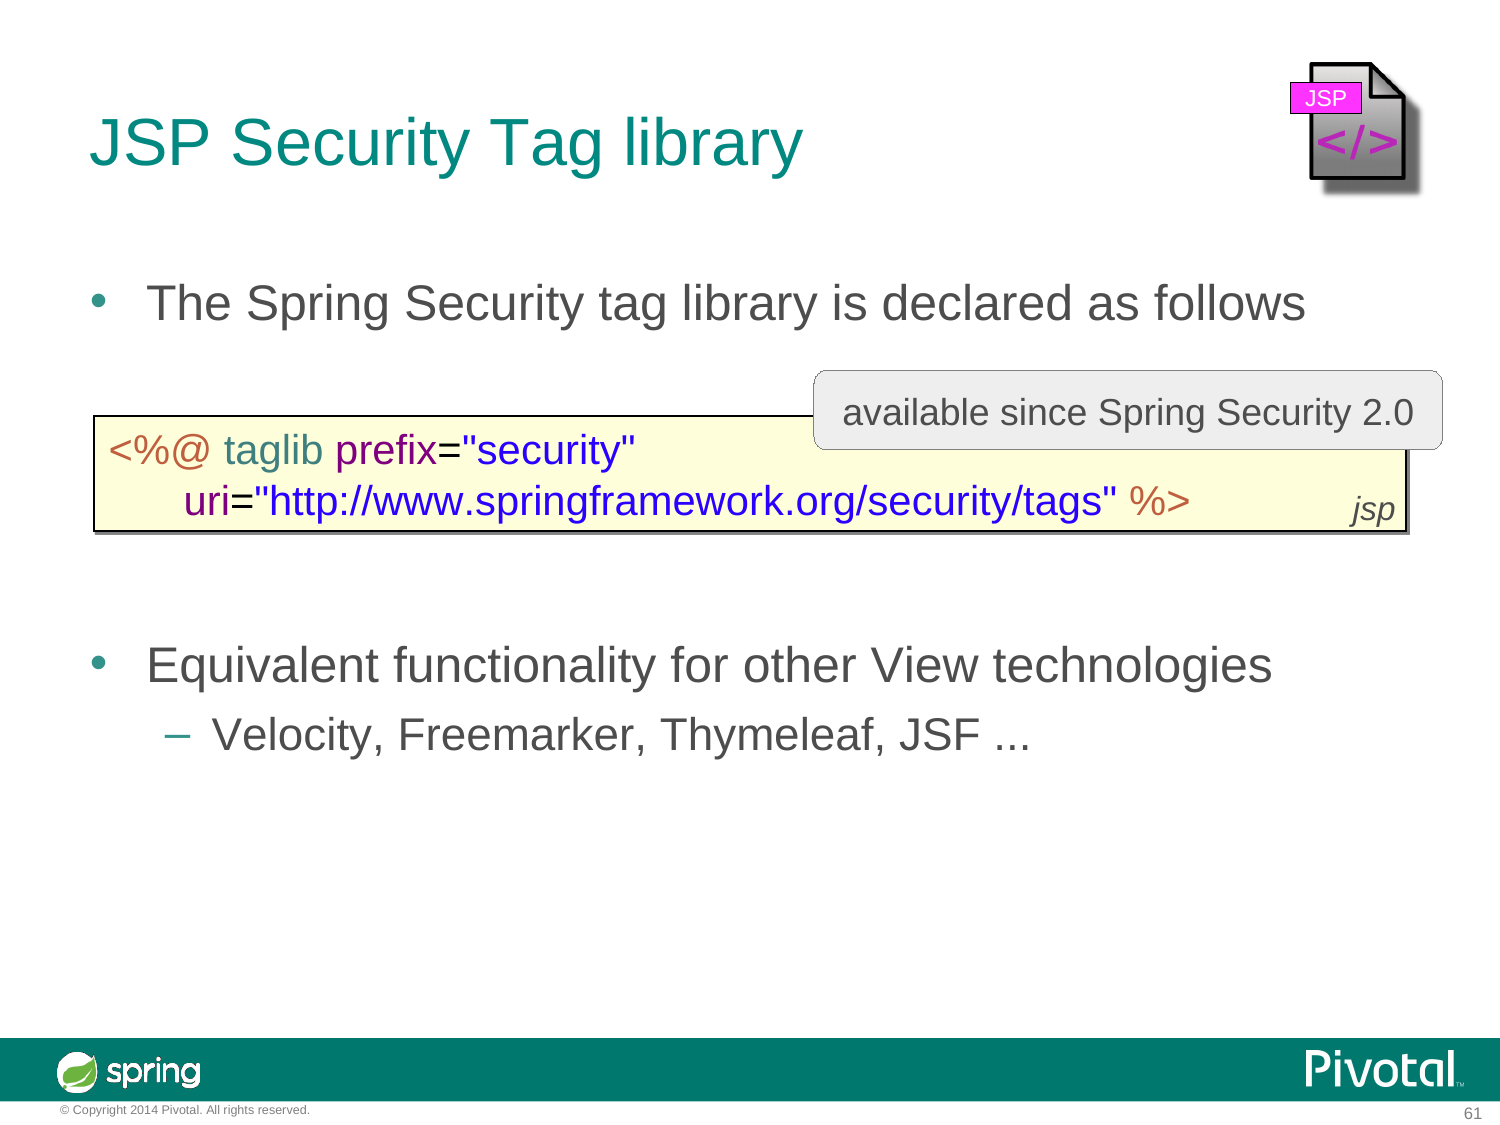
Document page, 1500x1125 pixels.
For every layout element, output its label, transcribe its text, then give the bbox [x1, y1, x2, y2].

text_box JSP [1290, 82, 1362, 114]
text_box available since Spring Security 2.0 [813, 370, 1443, 450]
title JSP Security Tag library [75, 45, 1426, 233]
text_box <%@ taglib prefix="security" uri="http://www.springframework.org/security/tags" %> [93, 415, 1407, 532]
list The Spring Security tag library is declared as follows Equivalent functionality for other View technologies Velocity, Freemarker, Thymeleaf, JSF ... [75, 262, 1426, 1005]
text_box jsp [1338, 479, 1433, 540]
picture [1290, 62, 1426, 200]
picture [32, 1041, 210, 1103]
picture [1306, 1050, 1464, 1087]
